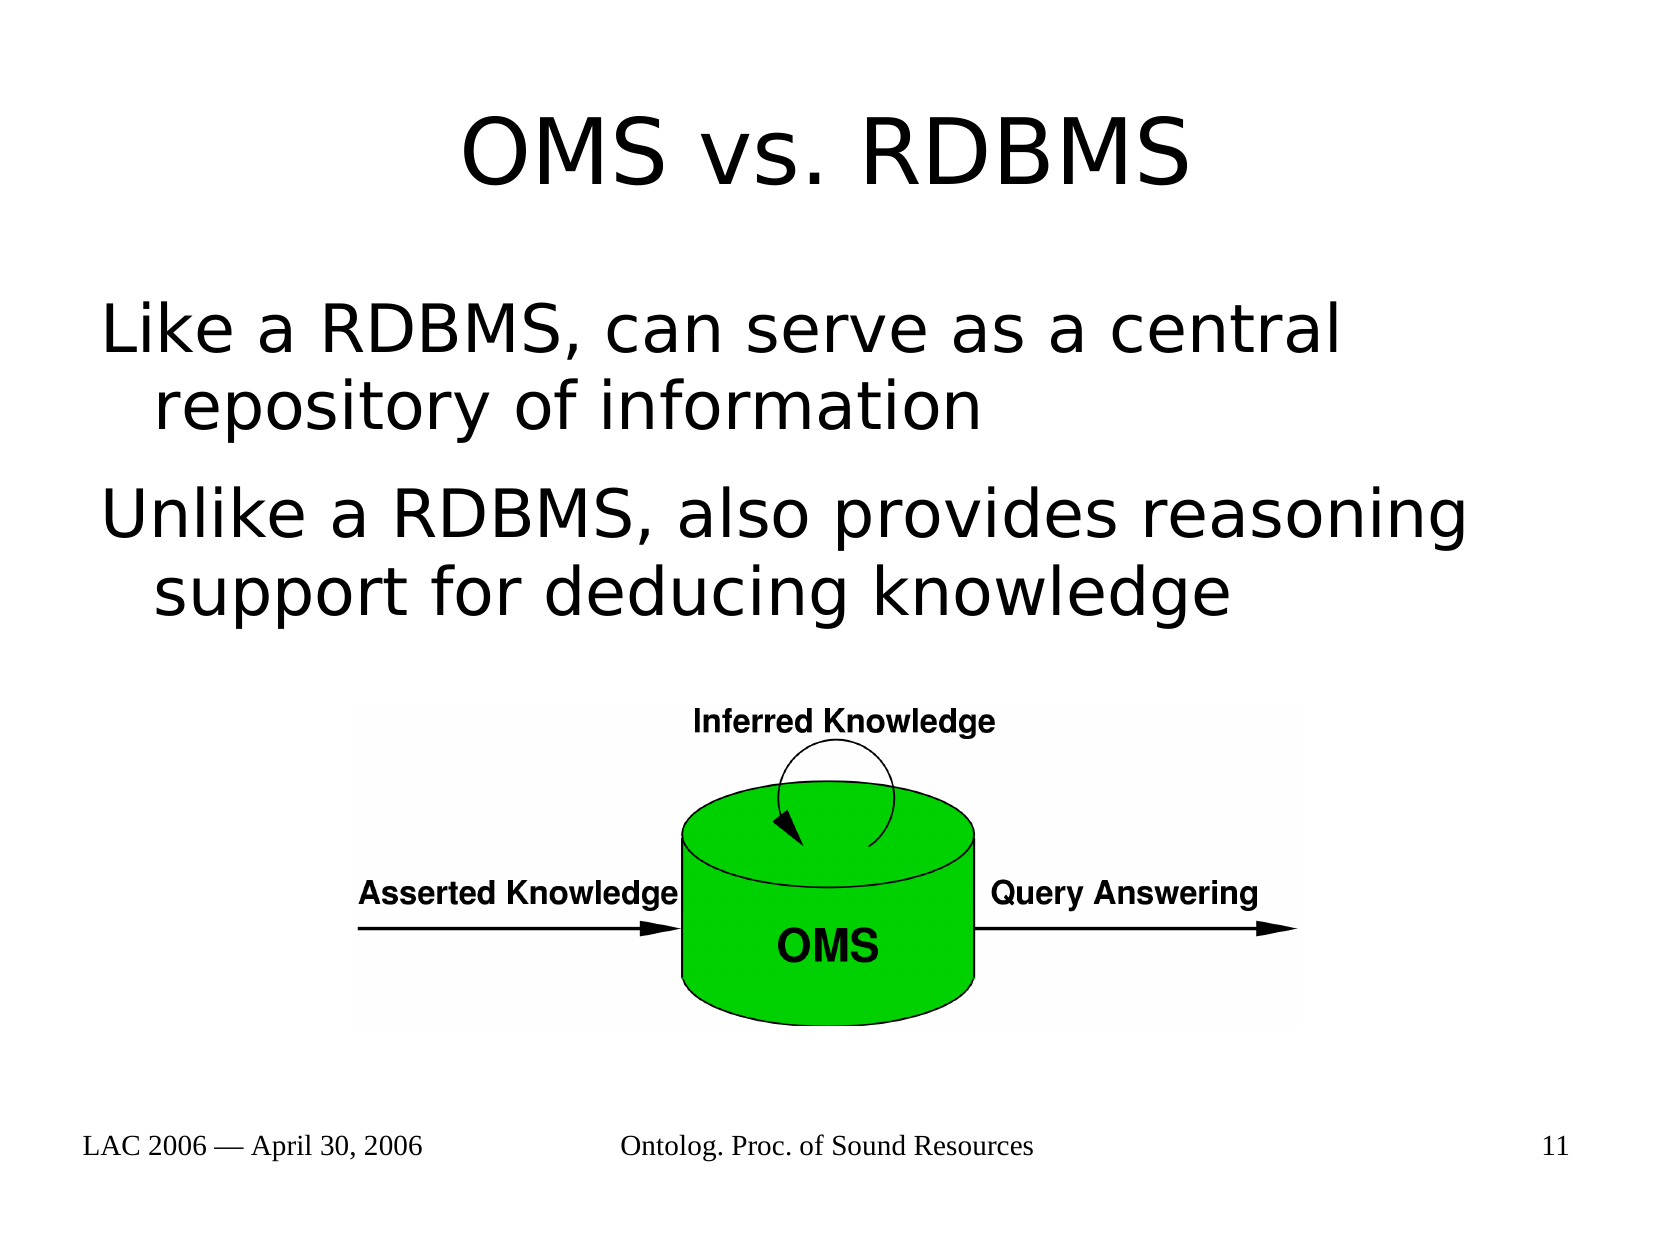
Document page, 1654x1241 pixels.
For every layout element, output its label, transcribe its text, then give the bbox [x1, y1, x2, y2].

picture [354, 708, 1300, 1026]
list Like a RDBMS, can serve as a central repository of information Unlike a RDBMS, also provides reasoning support for deducing knowledge [82, 290, 1571, 1109]
title OMS vs. RDBMS [82, 49, 1571, 257]
